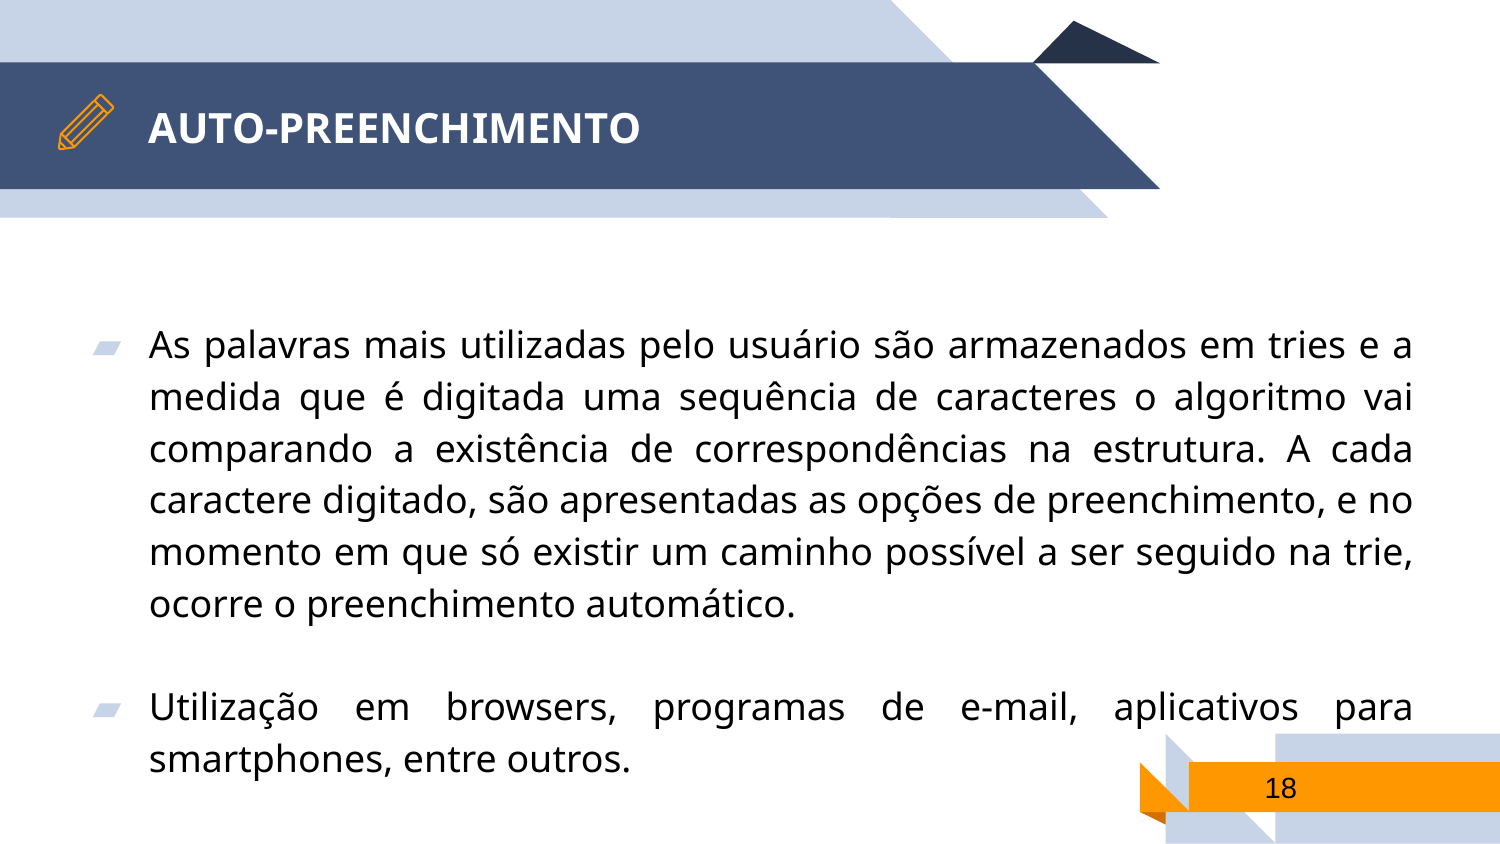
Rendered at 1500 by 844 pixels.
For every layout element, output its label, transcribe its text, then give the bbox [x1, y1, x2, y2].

slide_number <number> [1249, 760, 1494, 813]
title AUTO-PREENCHIMENTO [133, 64, 997, 190]
text_box As palavras mais utilizadas pelo usuário são armazenados em tries e a medida que é digitada uma sequência de caracteres o algoritmo vai comparando a existência de correspondências na estrutura. A cada caractere digitado, são apresentadas as opções de preenchimento, e no momento em que só existir um caminho possível a ser seguido na trie, ocorre o preenchimento automático. Utilização em browsers, programas de e-mail, aplicativos para smartphones, entre outros. [58, 254, 1430, 681]
